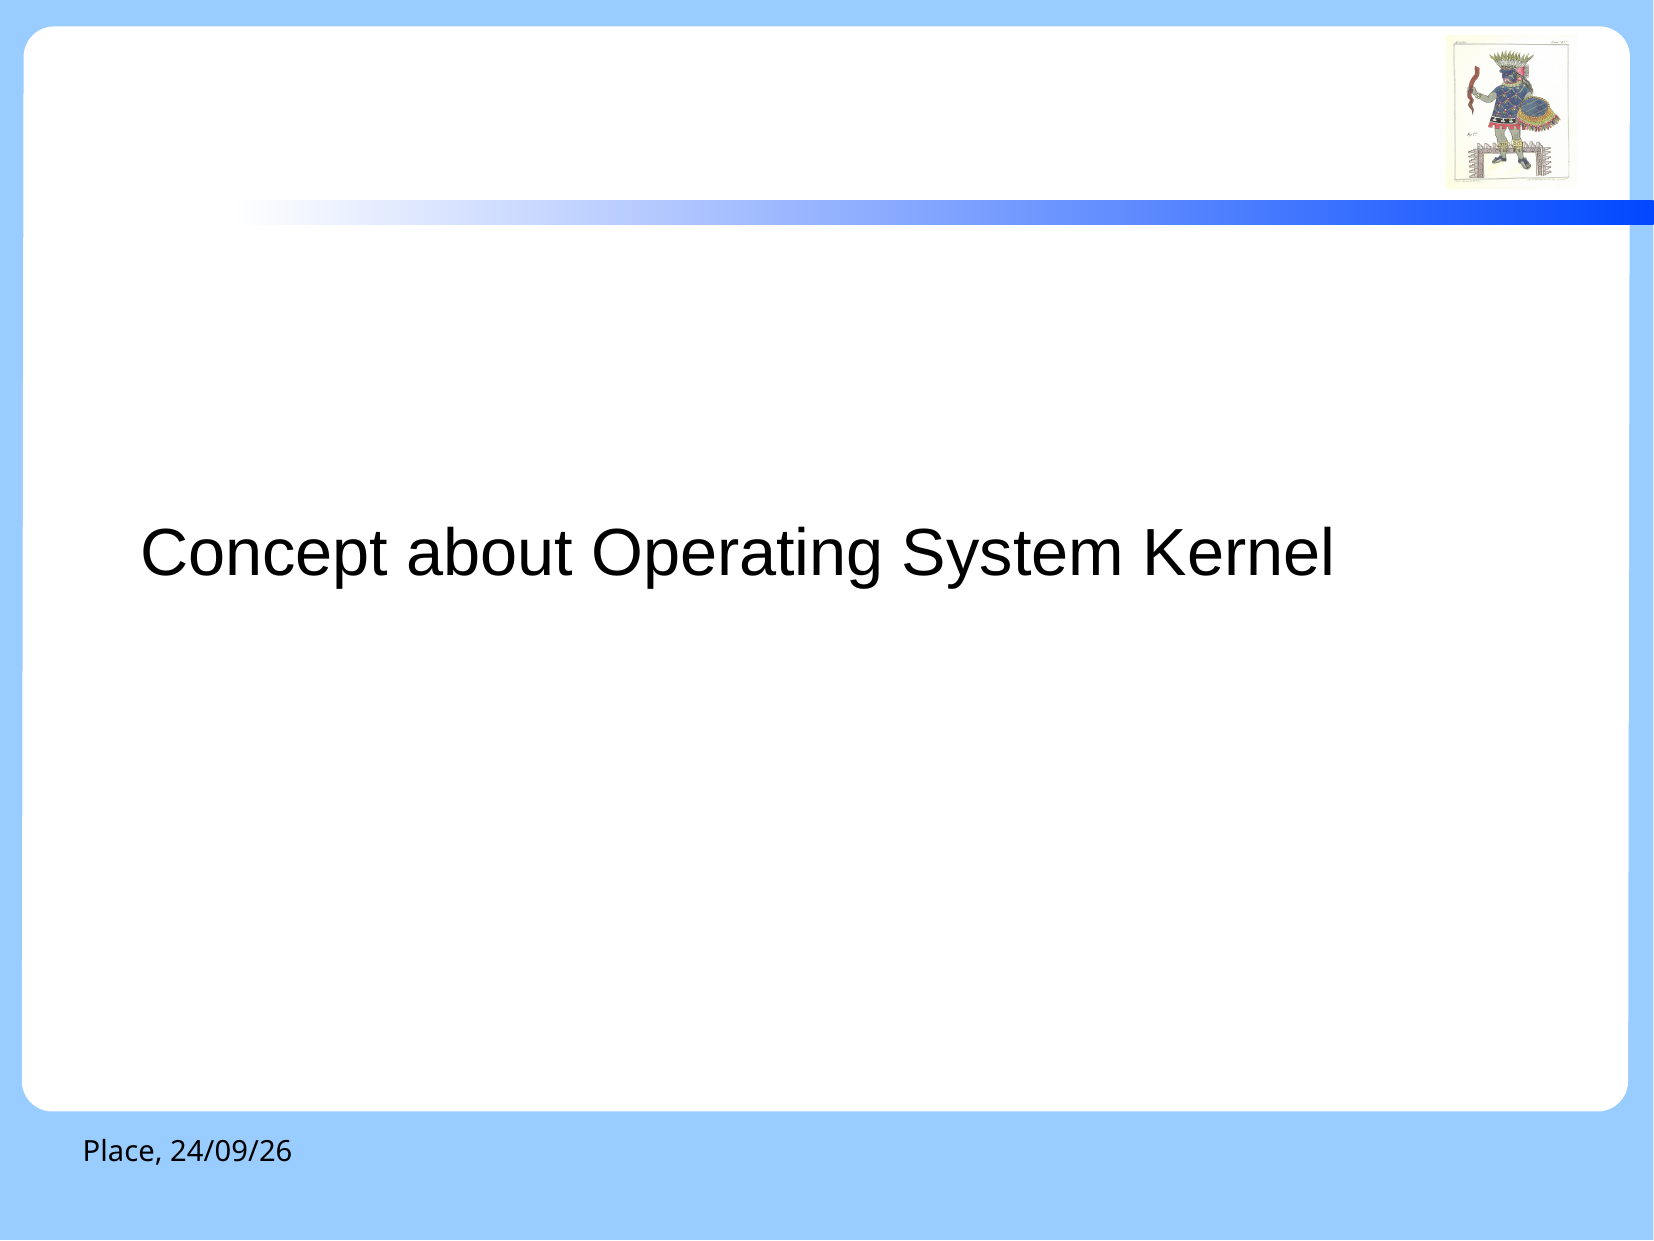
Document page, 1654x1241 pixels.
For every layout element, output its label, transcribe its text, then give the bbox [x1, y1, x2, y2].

picture [1446, 35, 1577, 189]
subtitle Concept about Operating System Kernel [82, 49, 1371, 1055]
